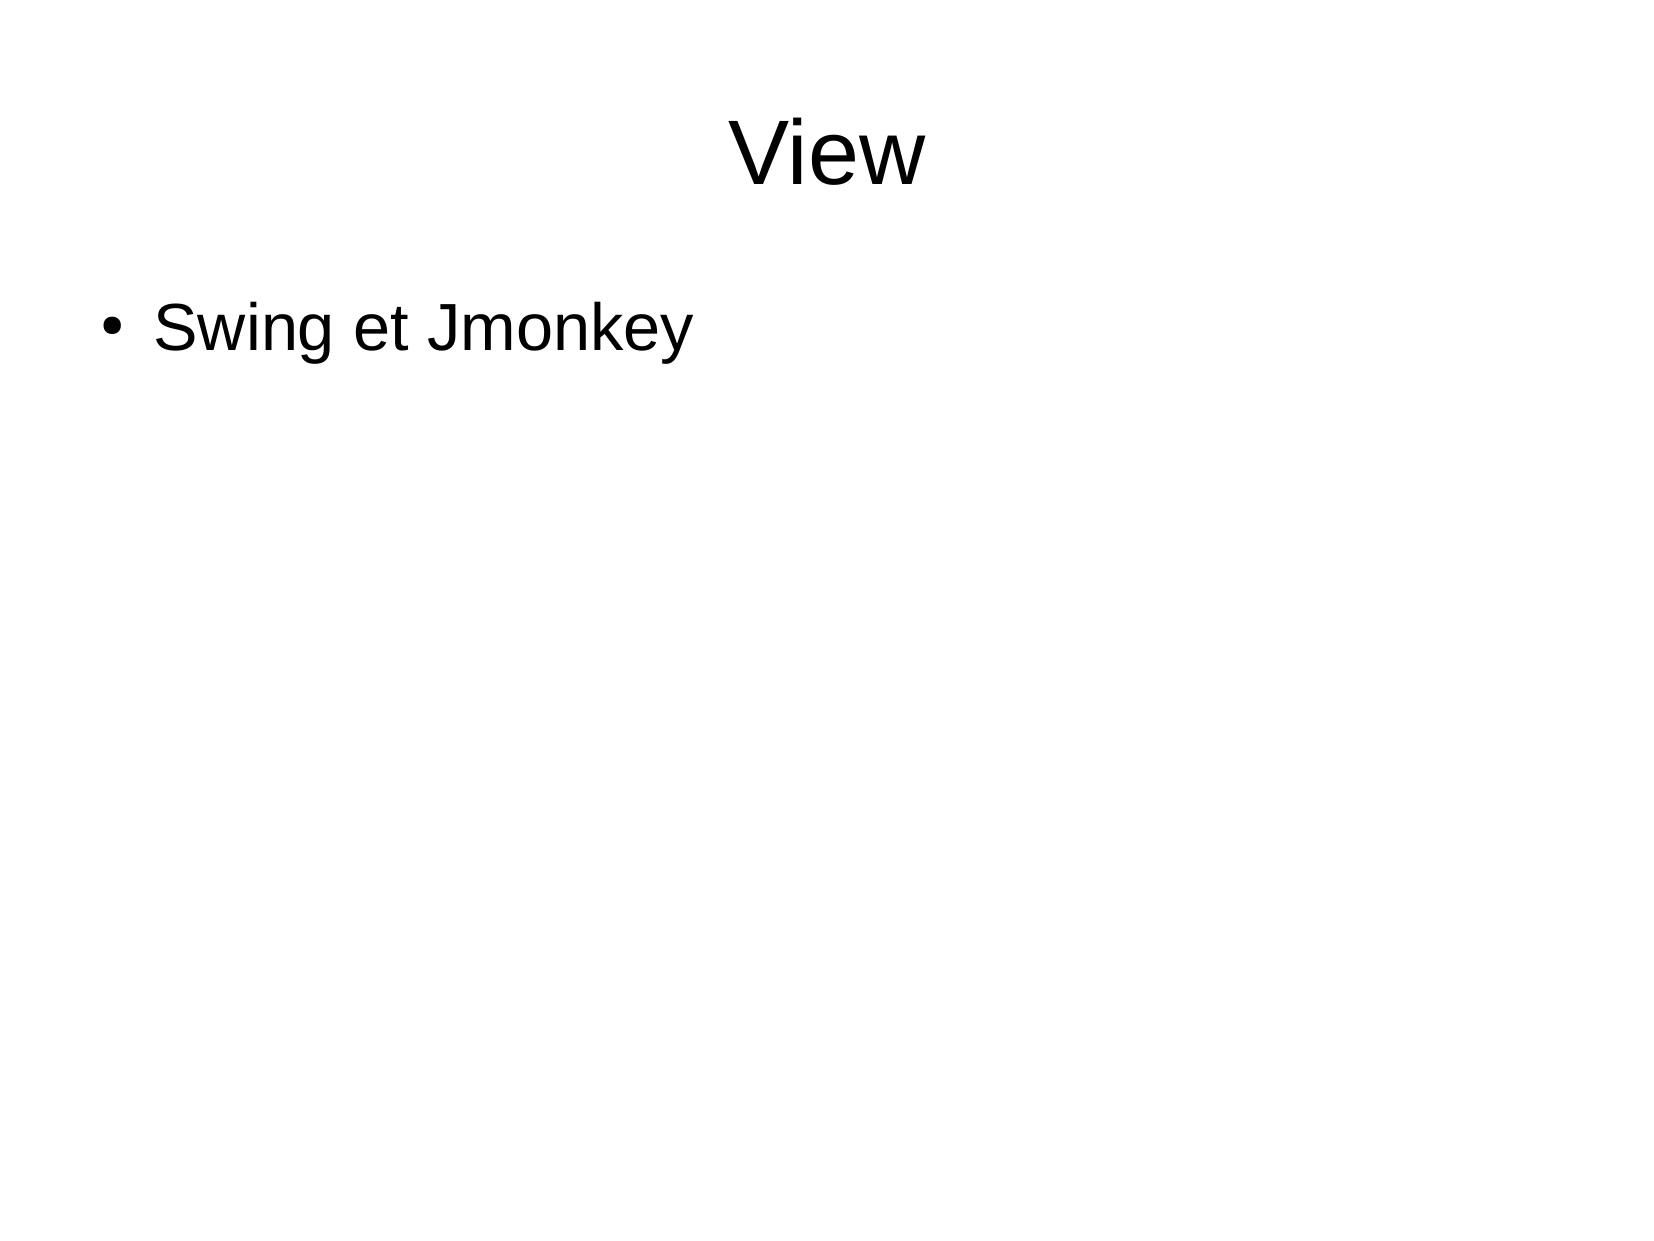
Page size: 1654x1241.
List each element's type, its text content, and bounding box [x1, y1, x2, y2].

list Swing et Jmonkey [82, 290, 1571, 1010]
title View [82, 49, 1571, 257]
